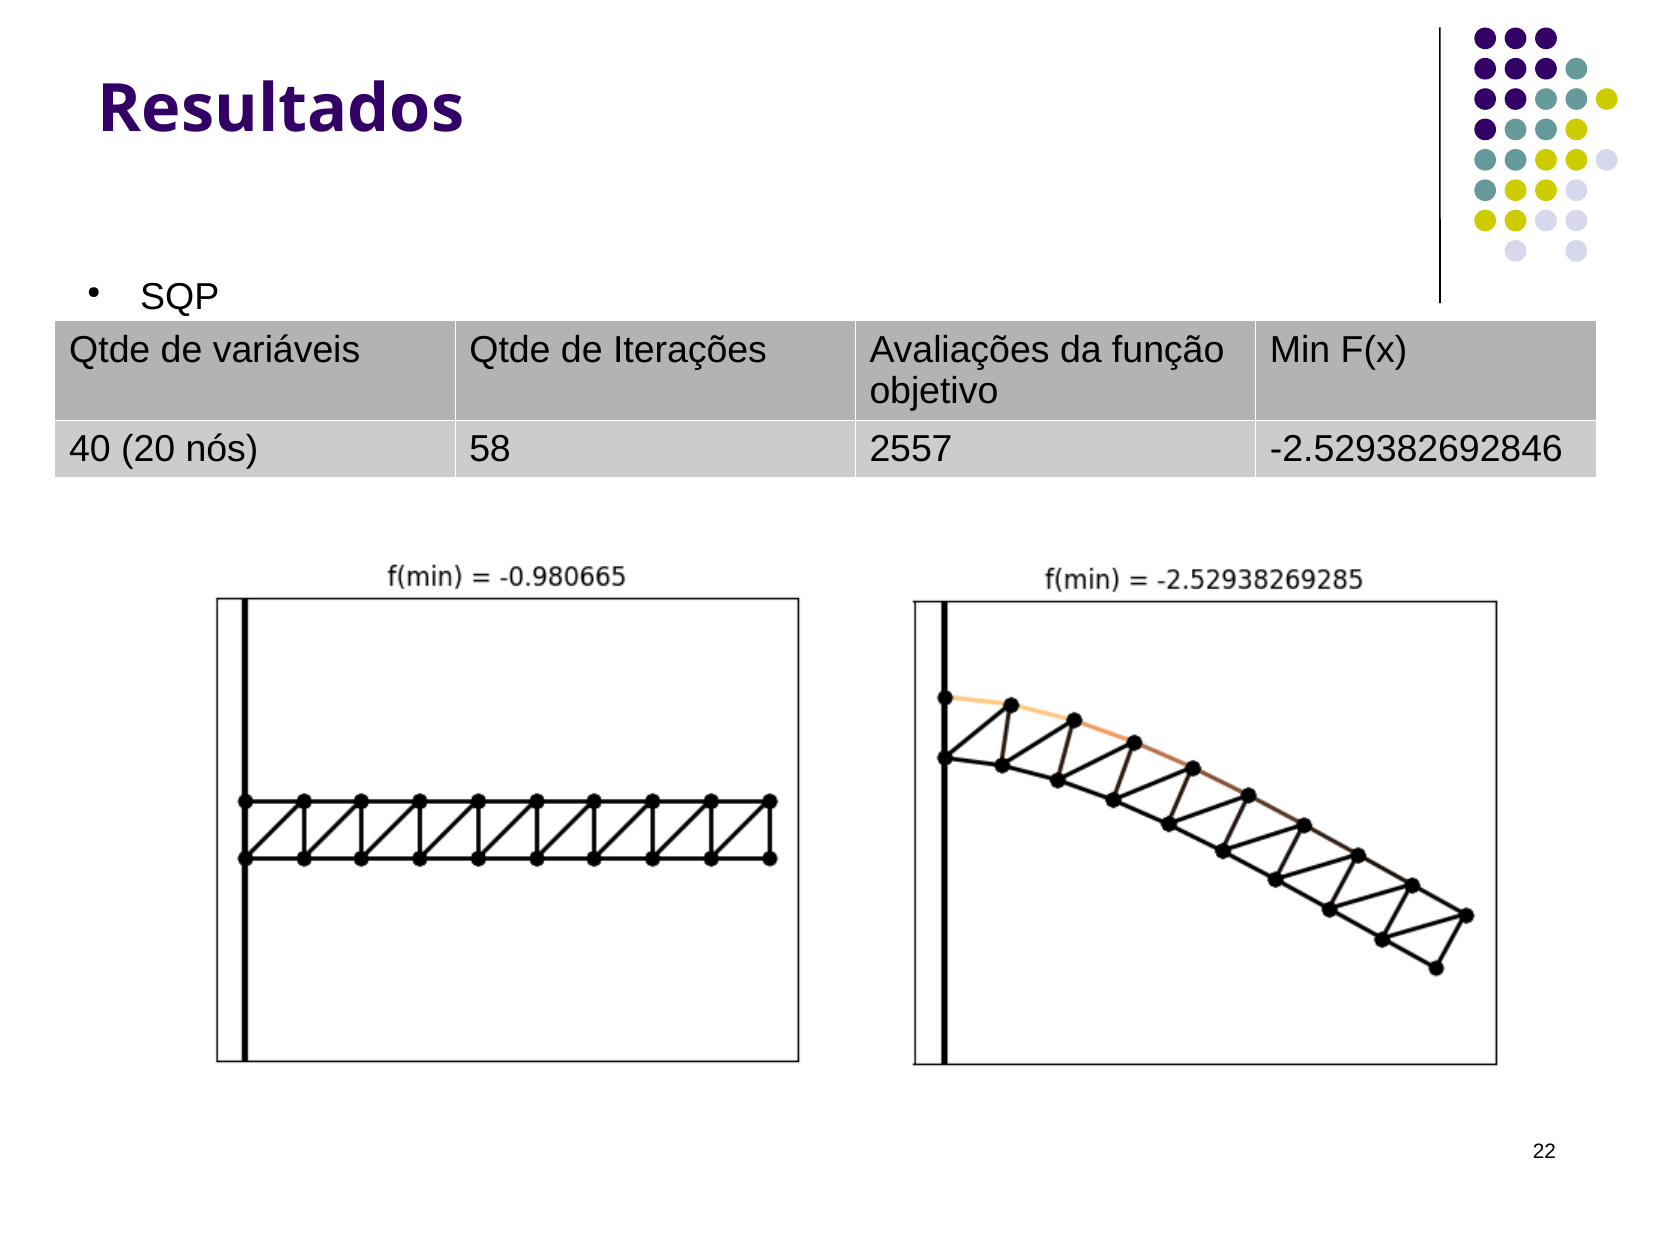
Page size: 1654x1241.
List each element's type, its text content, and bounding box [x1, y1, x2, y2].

table_cell -2.529382692846 [1256, 421, 1596, 477]
table_cell 40 (20 nós) [55, 421, 455, 477]
picture [206, 526, 811, 1069]
table_header Avaliações da função objetivo [856, 321, 1255, 420]
picture [820, 529, 1571, 1130]
table_header Qtde de Iterações [456, 321, 855, 420]
table_header Qtde de variáveis [55, 321, 455, 420]
title Resultados [82, 12, 1447, 153]
slide_number <número> [1185, 1130, 1571, 1213]
table_cell 2557 [856, 421, 1255, 477]
table_header Min F(x) [1256, 321, 1596, 420]
table_cell 58 [456, 421, 855, 477]
list SQP [54, 264, 289, 321]
